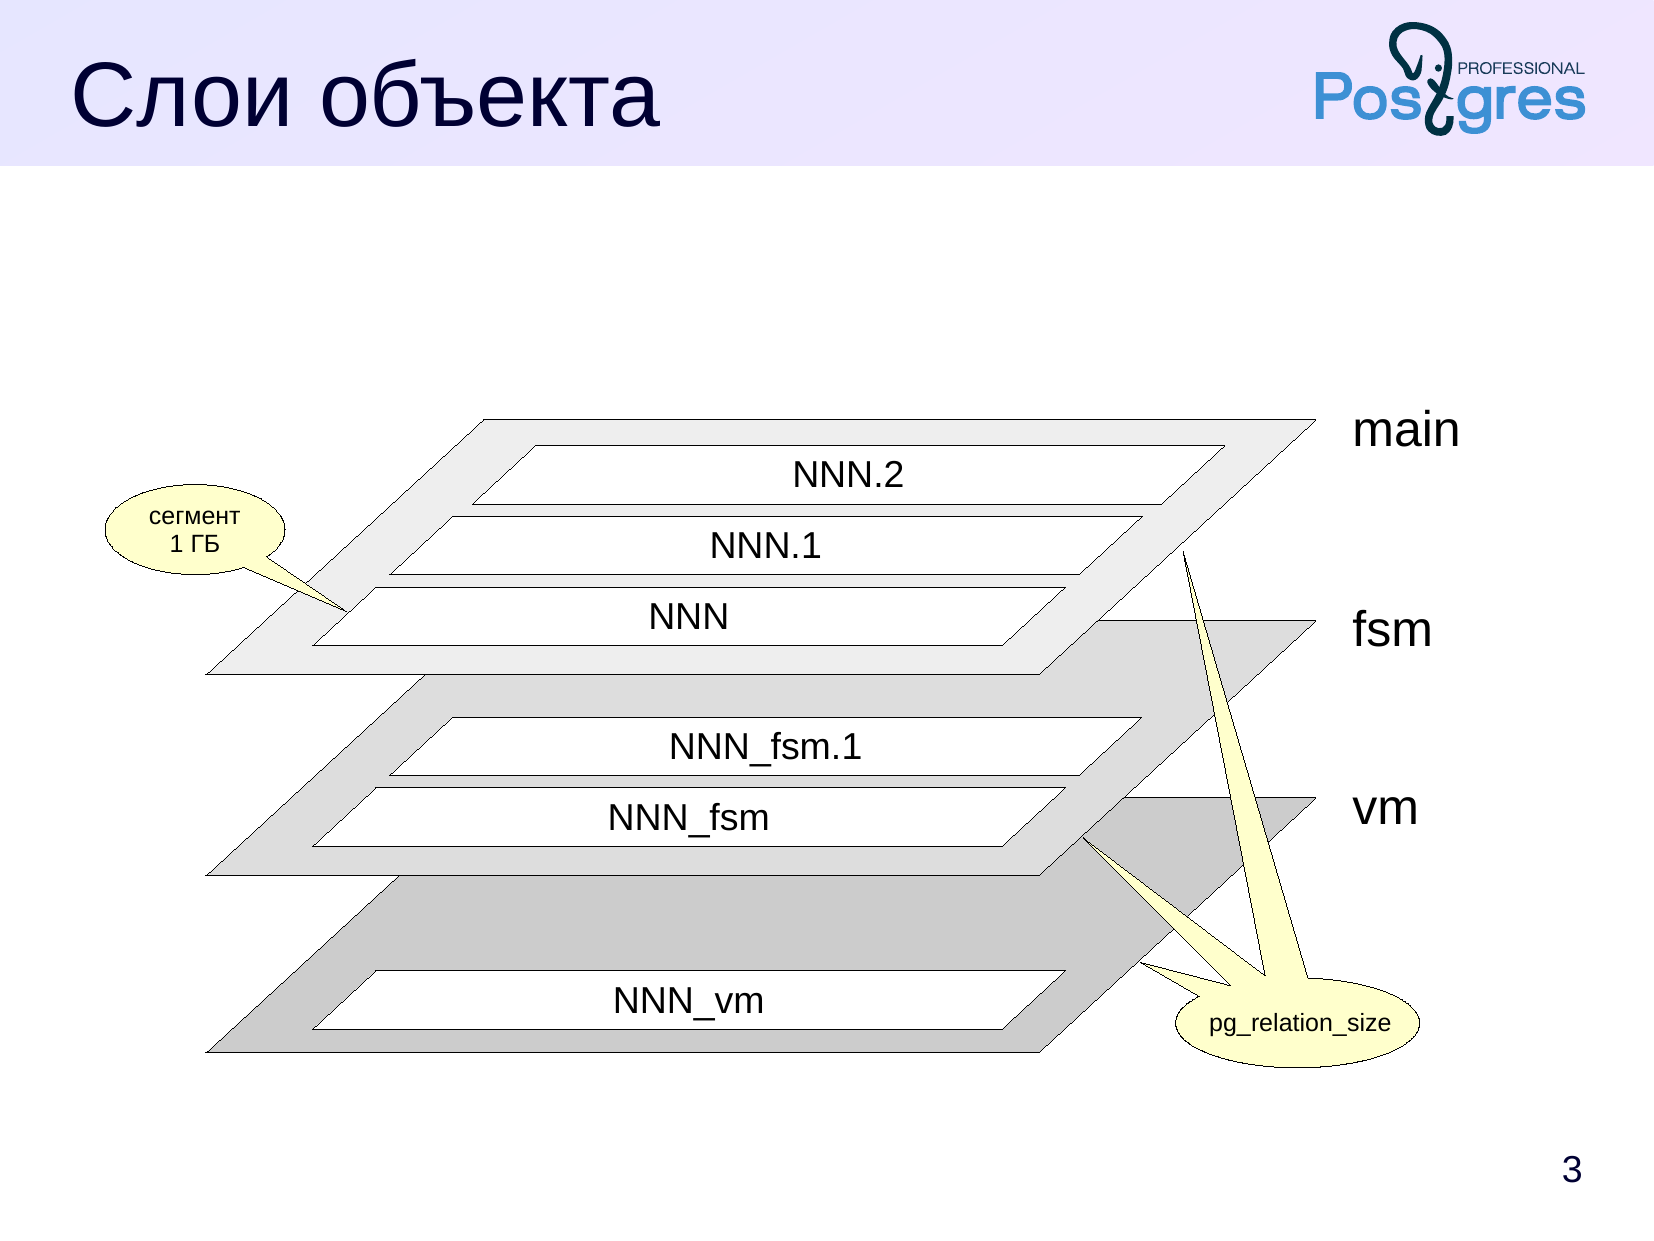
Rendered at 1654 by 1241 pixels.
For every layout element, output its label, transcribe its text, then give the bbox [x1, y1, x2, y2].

text_box pg_relation_size [1194, 1000, 1407, 1044]
text_box NNN.2 [472, 445, 1225, 505]
text_box NNN_fsm [605, 782, 798, 787]
text_box NNN_fsm.1 [389, 717, 1142, 776]
text_box [205, 419, 1406, 1068]
title Слои объекта [70, 43, 1241, 147]
text_box NNN_vm [312, 970, 1066, 1030]
text_box NNN_fsm [312, 787, 1066, 847]
text_box NNN [312, 587, 1066, 646]
text_box fsm [1337, 594, 1449, 665]
text_box сегмент 1 ГБ [105, 484, 347, 612]
text_box vm [1337, 771, 1435, 843]
text_box NNN.1 [389, 516, 1143, 575]
text_box main [1337, 393, 1476, 465]
text_box [1407, 1003, 1420, 1043]
